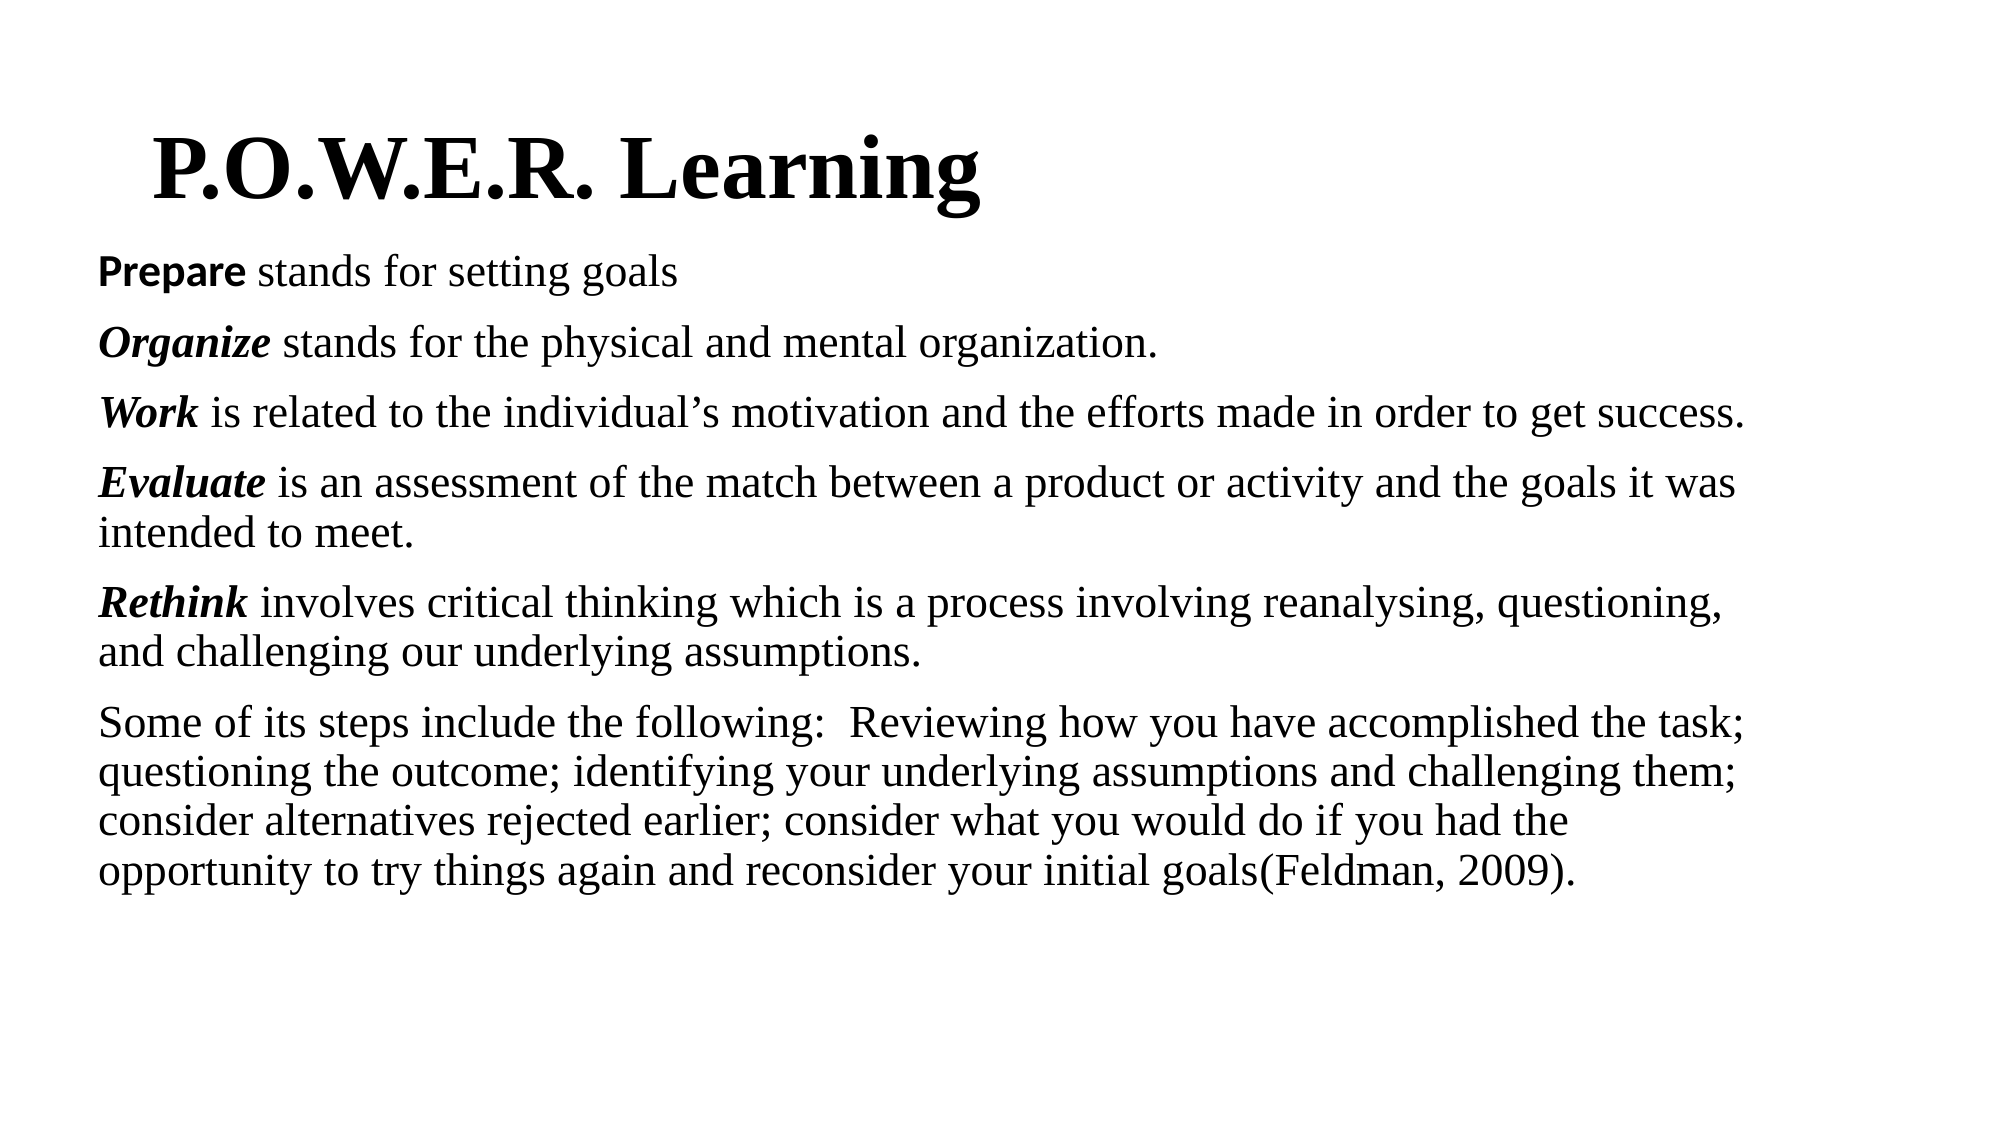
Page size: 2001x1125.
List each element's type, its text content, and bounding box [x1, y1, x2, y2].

title P.O.W.E.R. Learning [137, 59, 1863, 278]
list Prepare stands for setting goals Organize stands for the physical and mental organization. Work is related to the individual’s motivation and the efforts made in order to get success. Evaluate is an assessment of the match between a product or activity and the goals it was intended to meet. Rethink involves critical thinking which is a process involving reanalysing, questioning, and challenging our underlying assumptions. Some of its steps include the following: Reviewing how you have accomplished the task; questioning the outcome; identifying your underlying assumptions and challenging them; consider alternatives rejected earlier; consider what you would do if you had the opportunity to try things again and reconsider your initial goals(Feldman, 2009). [83, 239, 1809, 954]
